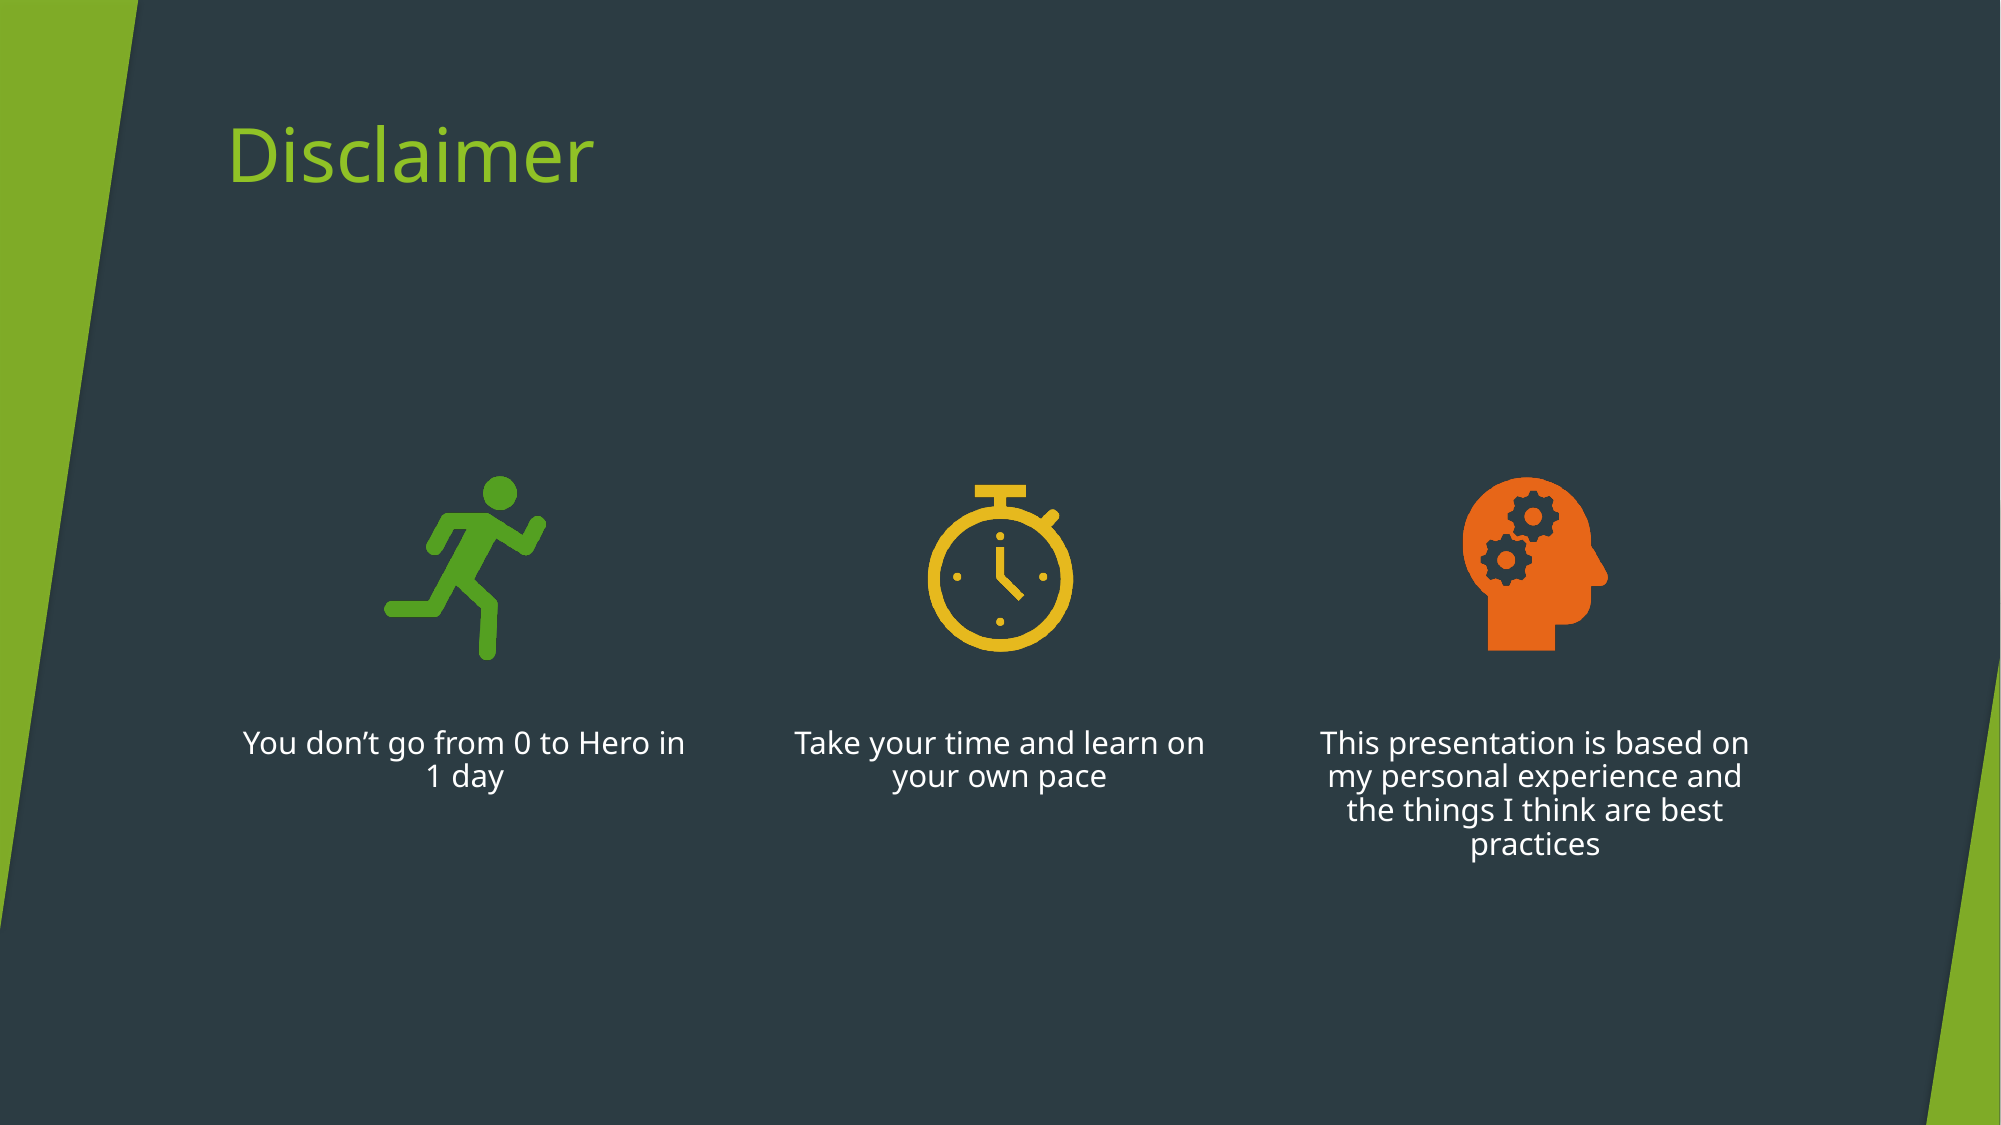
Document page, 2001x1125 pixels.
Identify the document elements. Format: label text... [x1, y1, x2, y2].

title Disclaimer [211, 99, 1884, 281]
text_box [0, 0, 2000, 1125]
text_box Take your time and learn on your own pace [772, 727, 1228, 846]
text_box This presentation is based on my personal experience and the things I think are best practices [1307, 727, 1764, 846]
text_box You don’t go from 0 to Hero in 1 day [236, 727, 693, 846]
